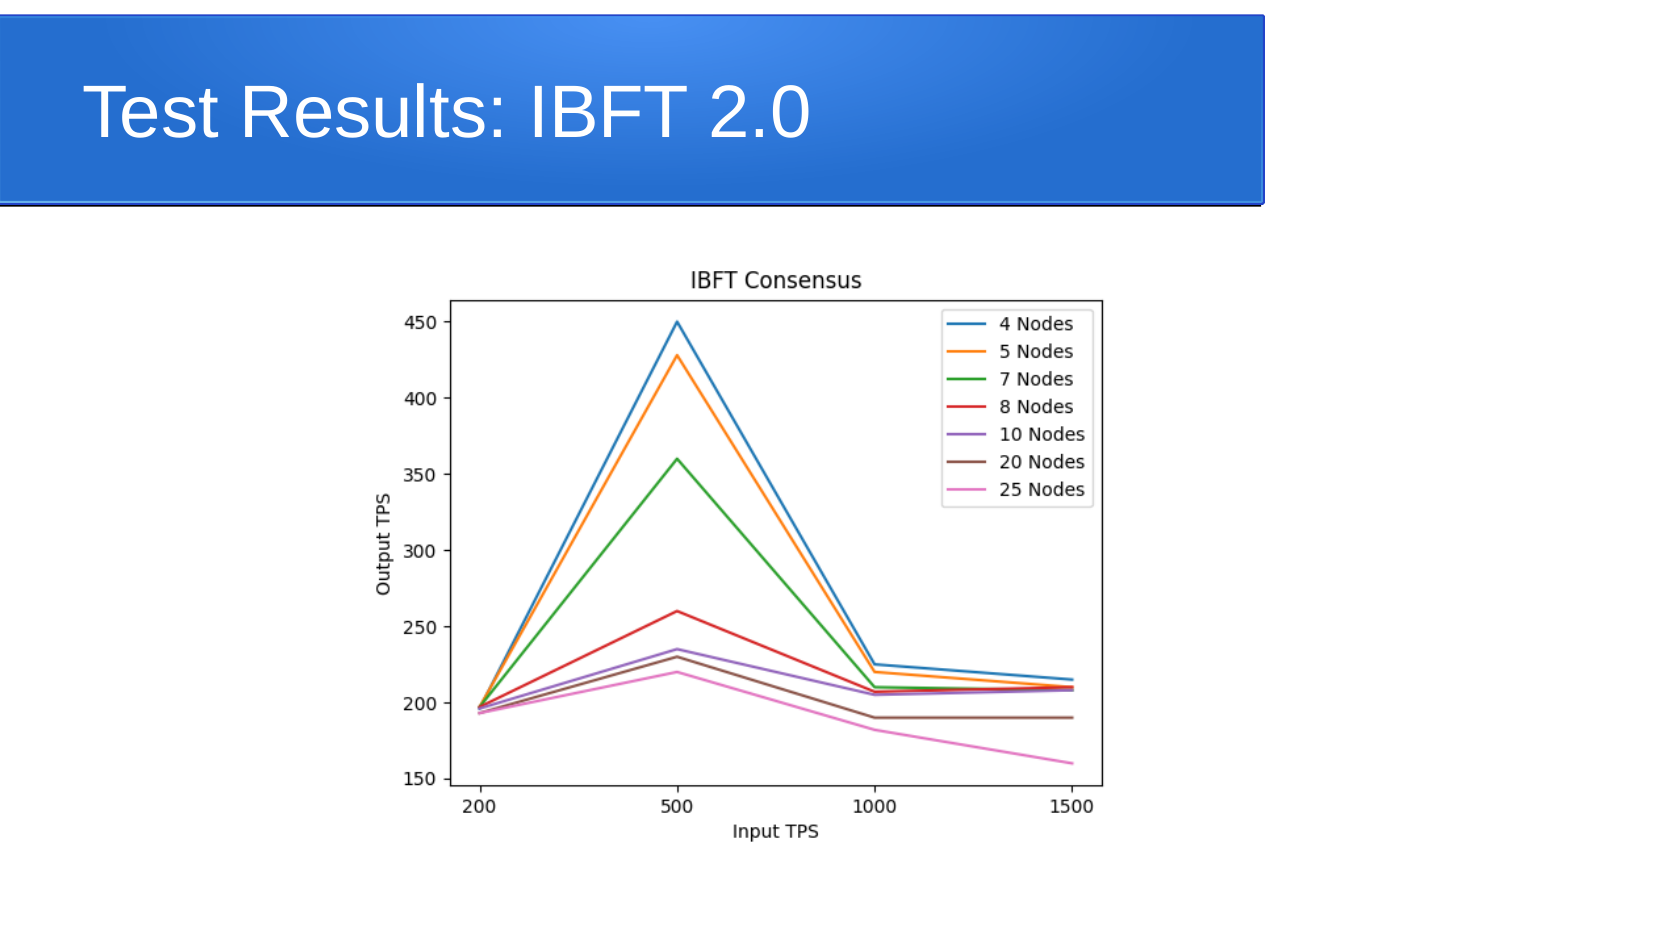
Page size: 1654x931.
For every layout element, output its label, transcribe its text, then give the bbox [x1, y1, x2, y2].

title Test Results: IBFT 2.0 [82, 35, 1235, 189]
picture [345, 224, 1186, 855]
